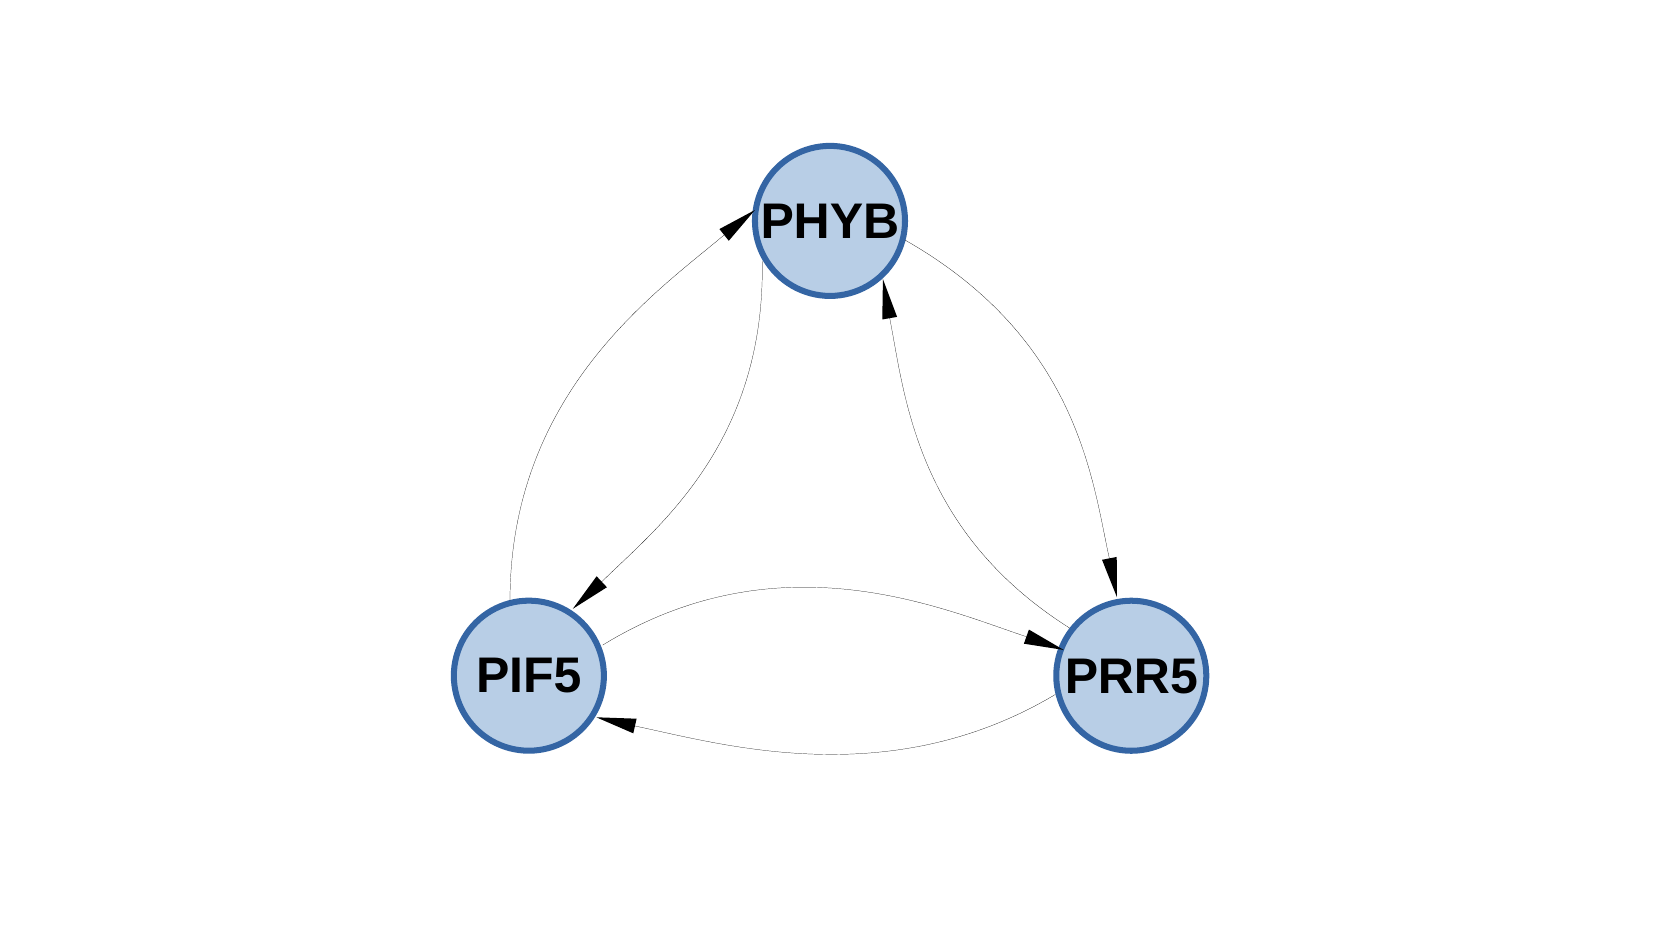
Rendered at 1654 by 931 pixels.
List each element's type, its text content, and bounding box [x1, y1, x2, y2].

text_box PHYB [754, 145, 906, 296]
text_box PIF5 [453, 600, 604, 751]
text_box PRR5 [1056, 600, 1207, 751]
